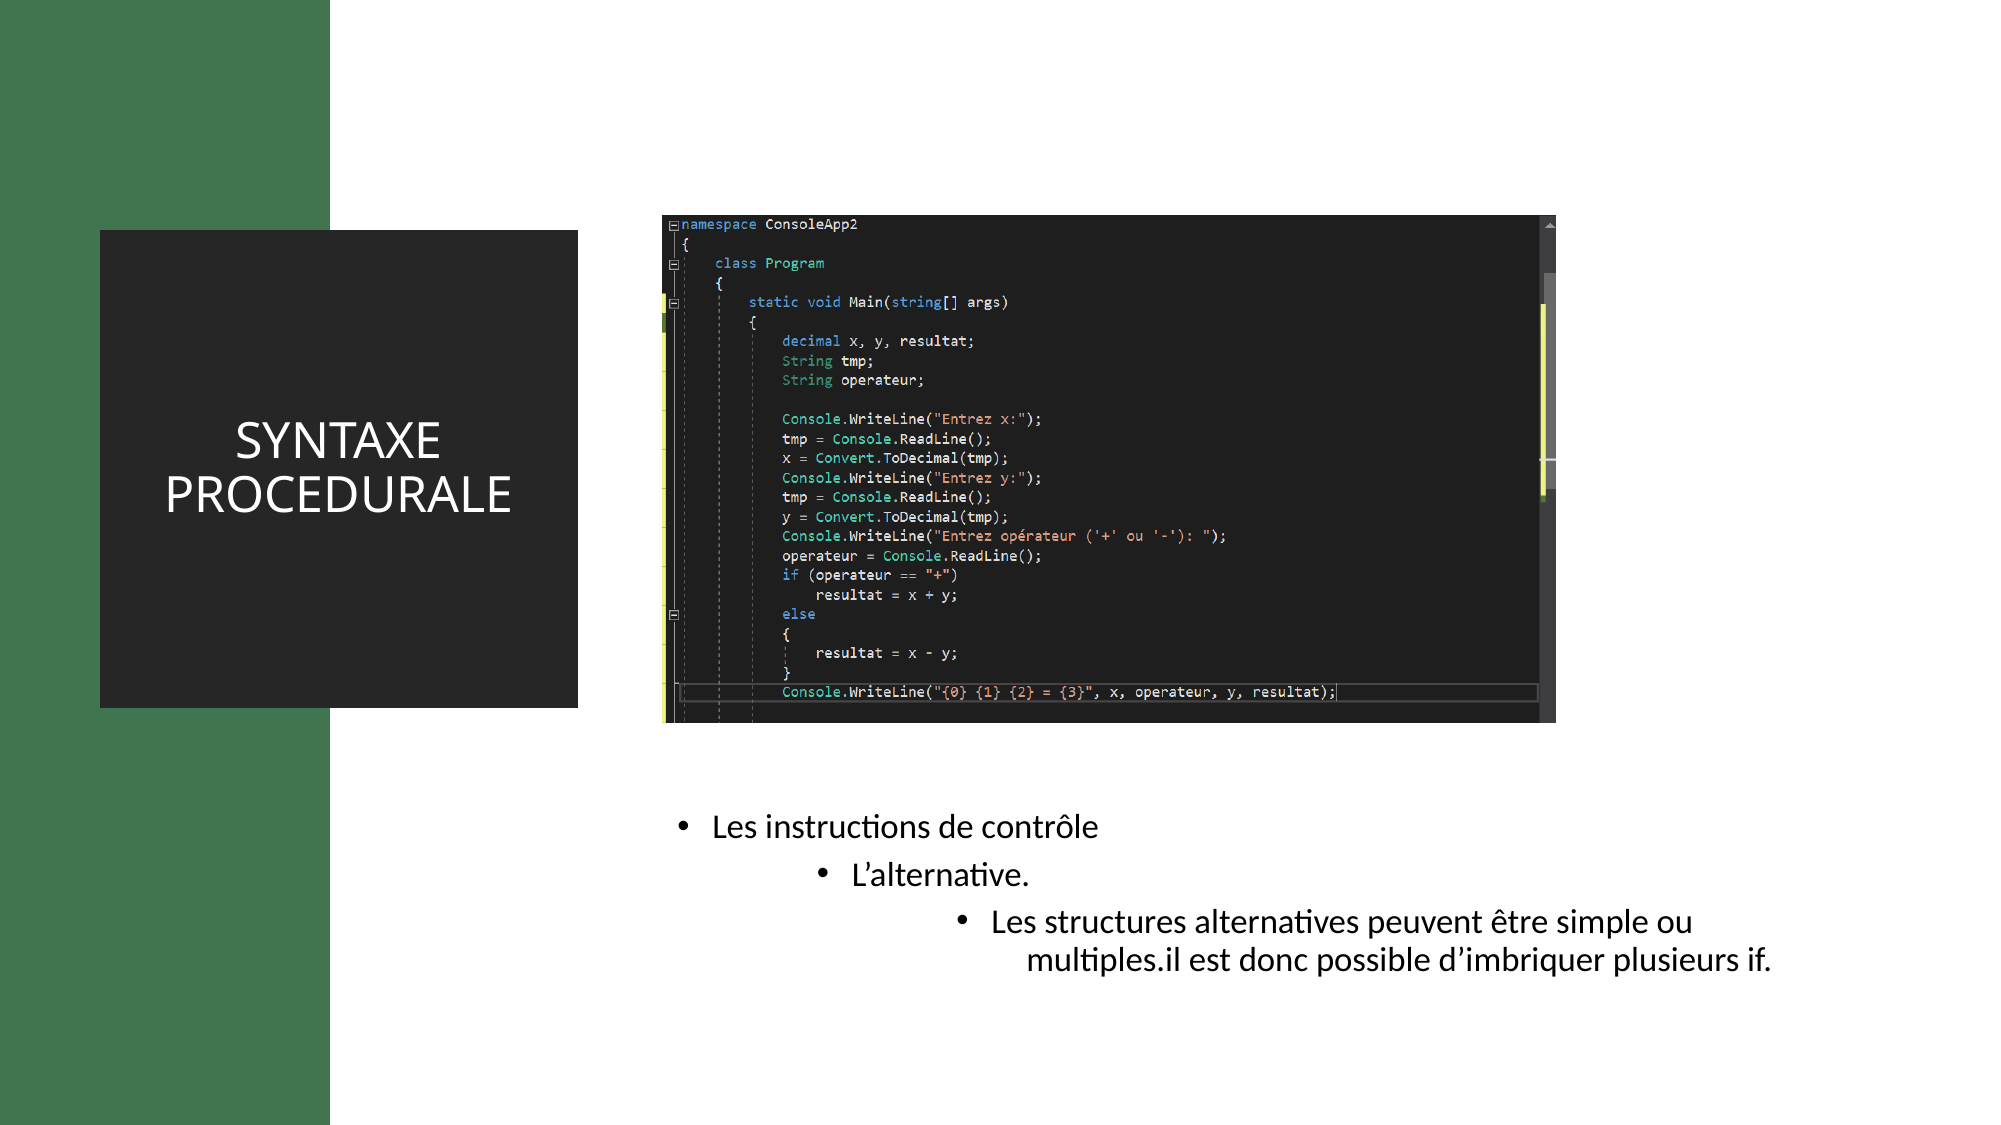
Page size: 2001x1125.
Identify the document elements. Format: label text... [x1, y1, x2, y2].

title SYNTAXE PROCEDURALE [113, 243, 564, 694]
list Les instructions de contrôle L’alternative. Les structures alternatives peuvent être simple ou multiples.il est donc possible d’imbriquer plusieurs if. [662, 801, 1842, 1014]
picture [662, 215, 1556, 723]
text_box [0, 0, 330, 1125]
